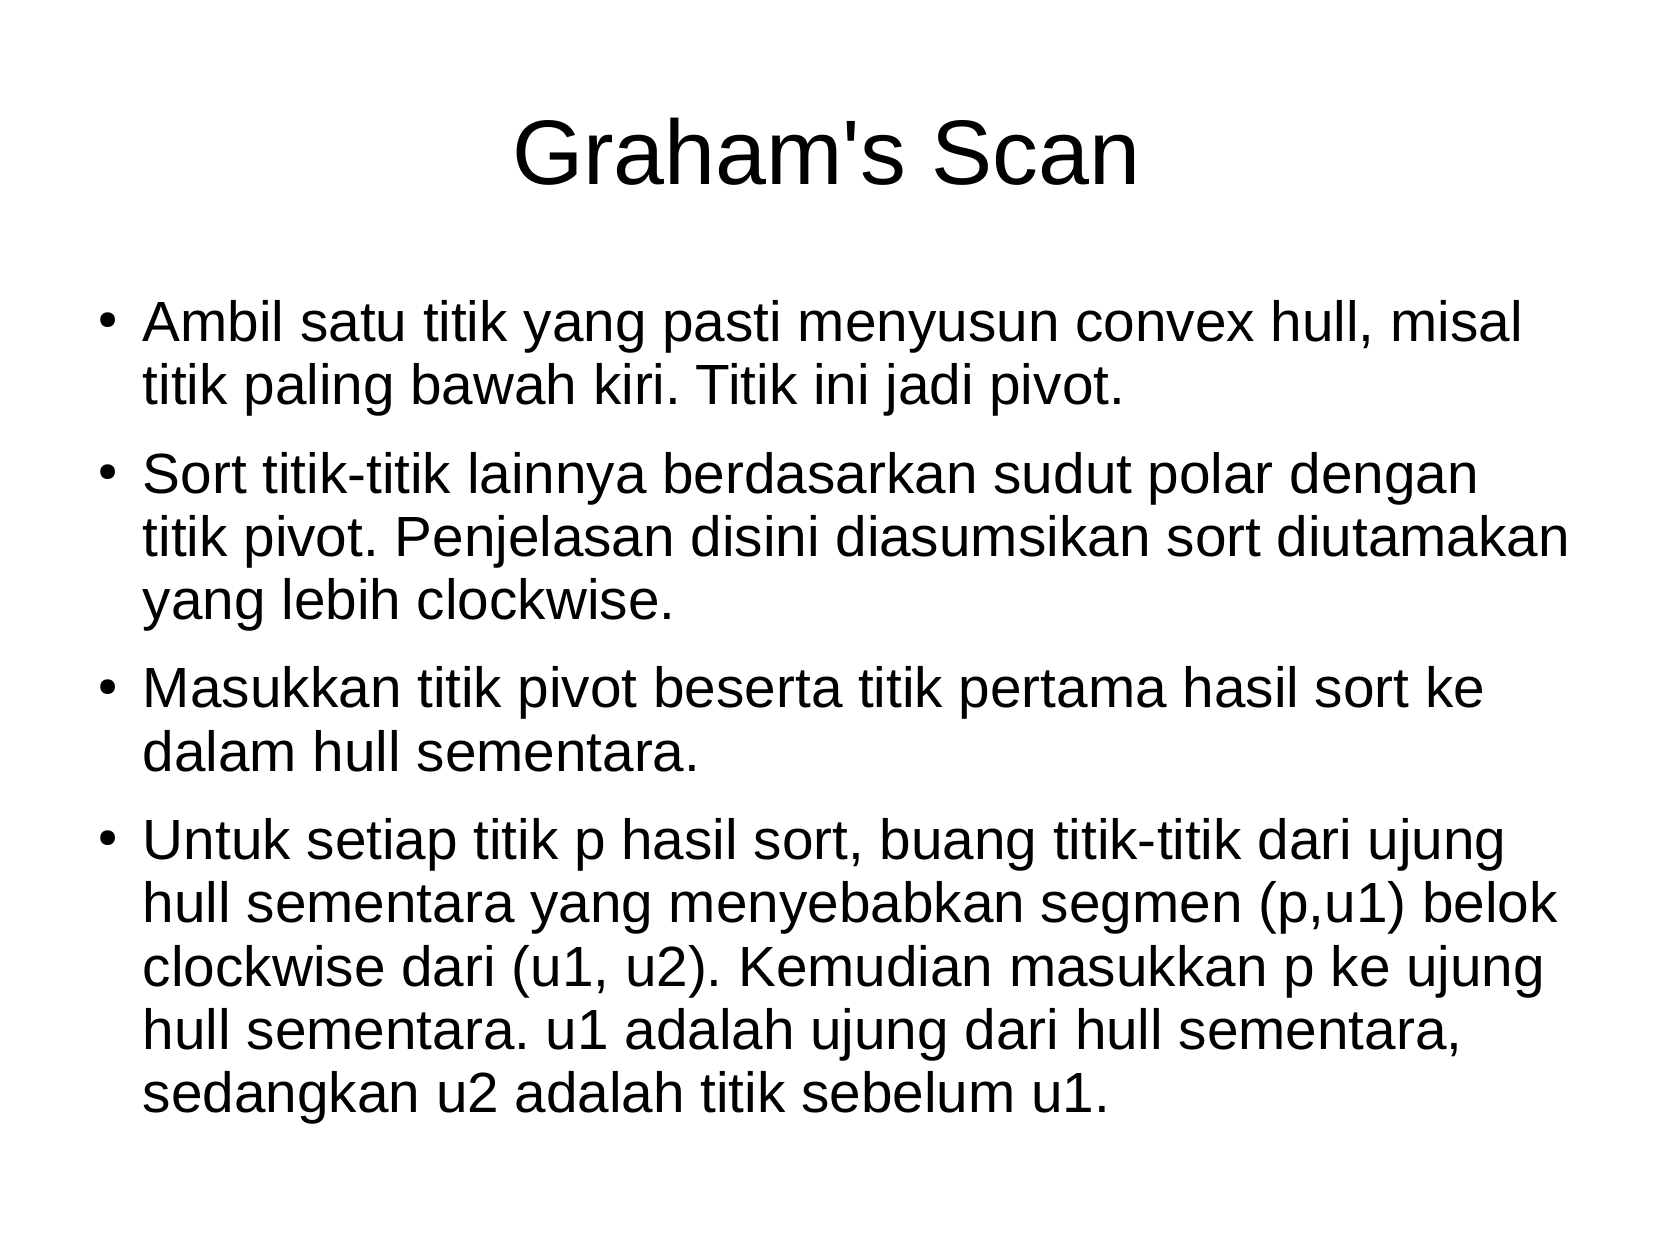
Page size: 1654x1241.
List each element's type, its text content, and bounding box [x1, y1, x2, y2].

title Graham's Scan [82, 49, 1571, 257]
list Ambil satu titik yang pasti menyusun convex hull, misal titik paling bawah kiri. Titik ini jadi pivot. Sort titik-titik lainnya berdasarkan sudut polar dengan titik pivot. Penjelasan disini diasumsikan sort diutamakan yang lebih clockwise. Masukkan titik pivot beserta titik pertama hasil sort ke dalam hull sementara. Untuk setiap titik p hasil sort, buang titik-titik dari ujung hull sementara yang menyebabkan segmen (p,u1) belok clockwise dari (u1, u2). Kemudian masukkan p ke ujung hull sementara. u1 adalah ujung dari hull sementara, sedangkan u2 adalah titik sebelum u1. [82, 290, 1571, 1141]
